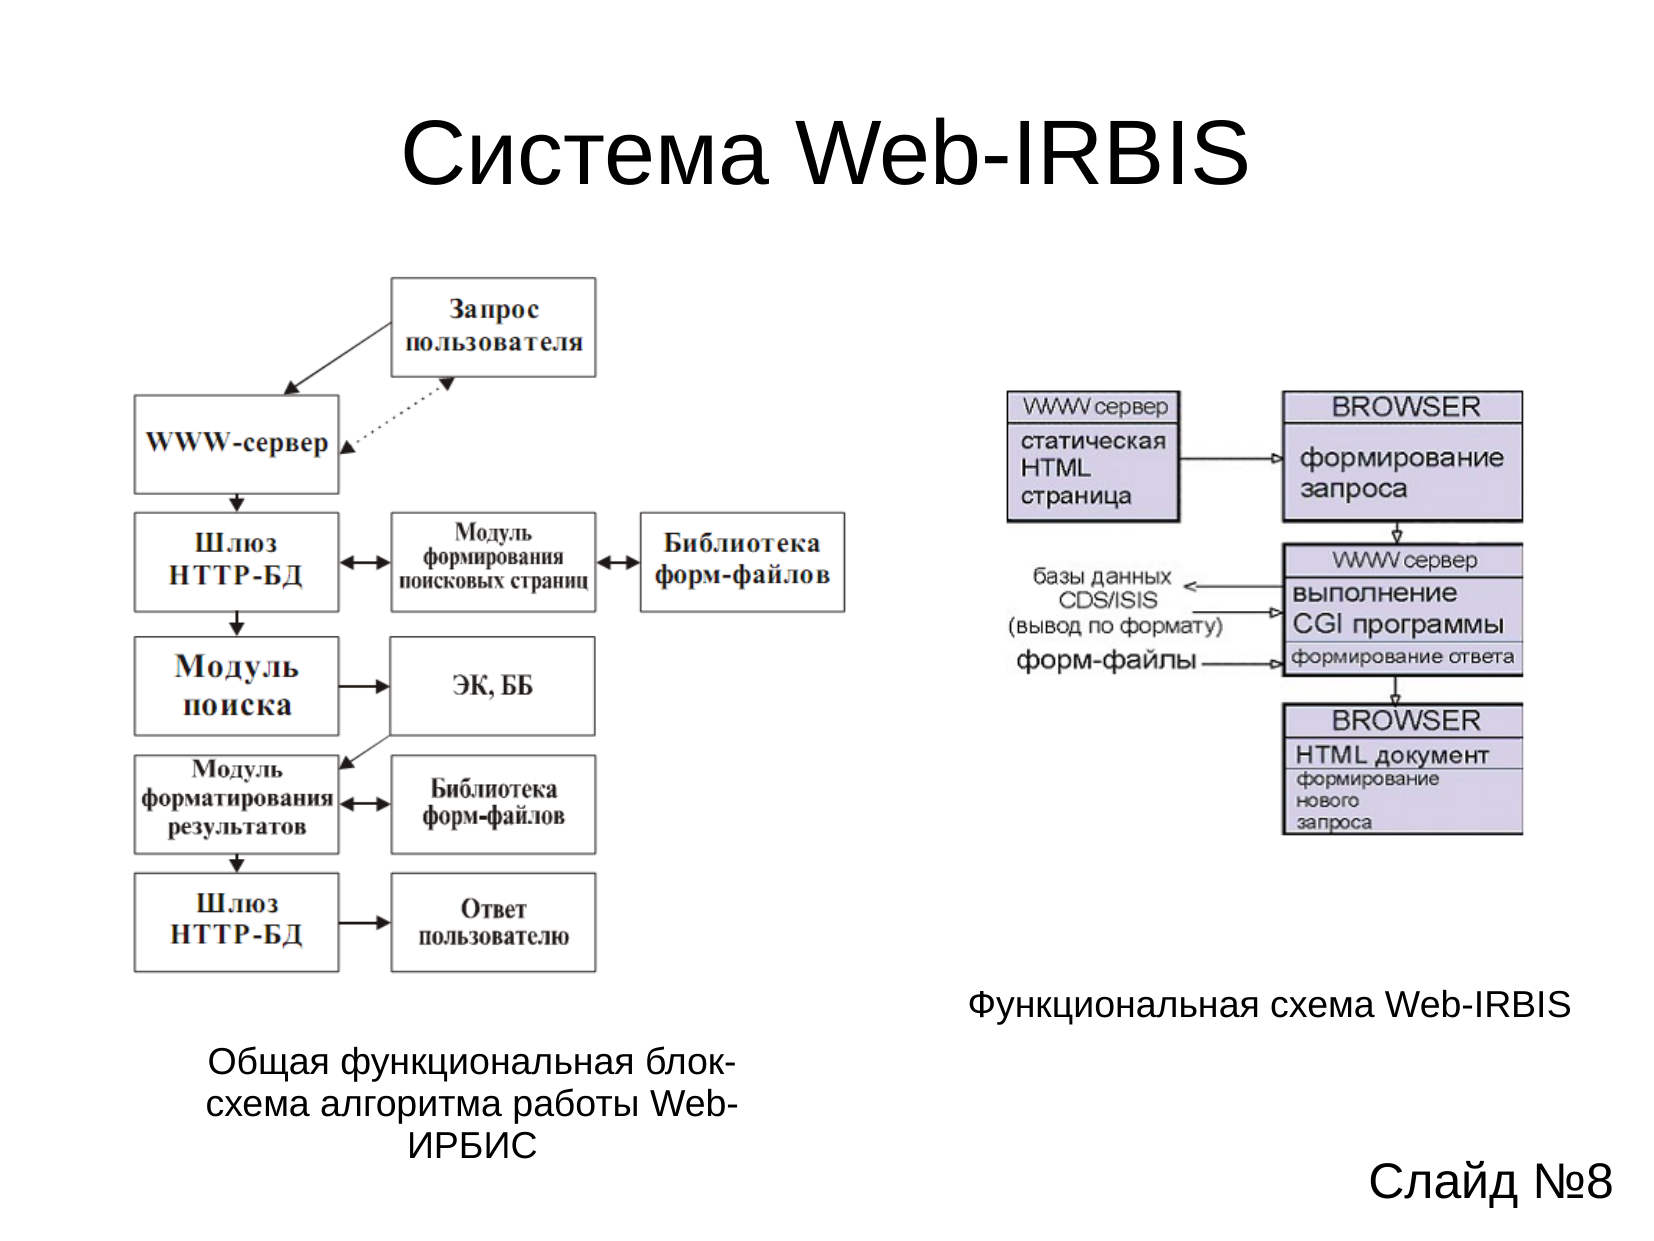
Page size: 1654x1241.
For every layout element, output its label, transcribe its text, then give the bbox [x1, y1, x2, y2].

picture [118, 265, 857, 975]
text_box Функциональная схема Web-IRBIS [944, 976, 1595, 1034]
text_box Слайд №8 [1328, 1122, 1654, 1241]
text_box Общая функциональная блок-схема алгоритма работы Web-ИРБИС [147, 1033, 798, 1175]
picture [996, 383, 1536, 848]
title Система Web-IRBIS [82, 56, 1571, 250]
